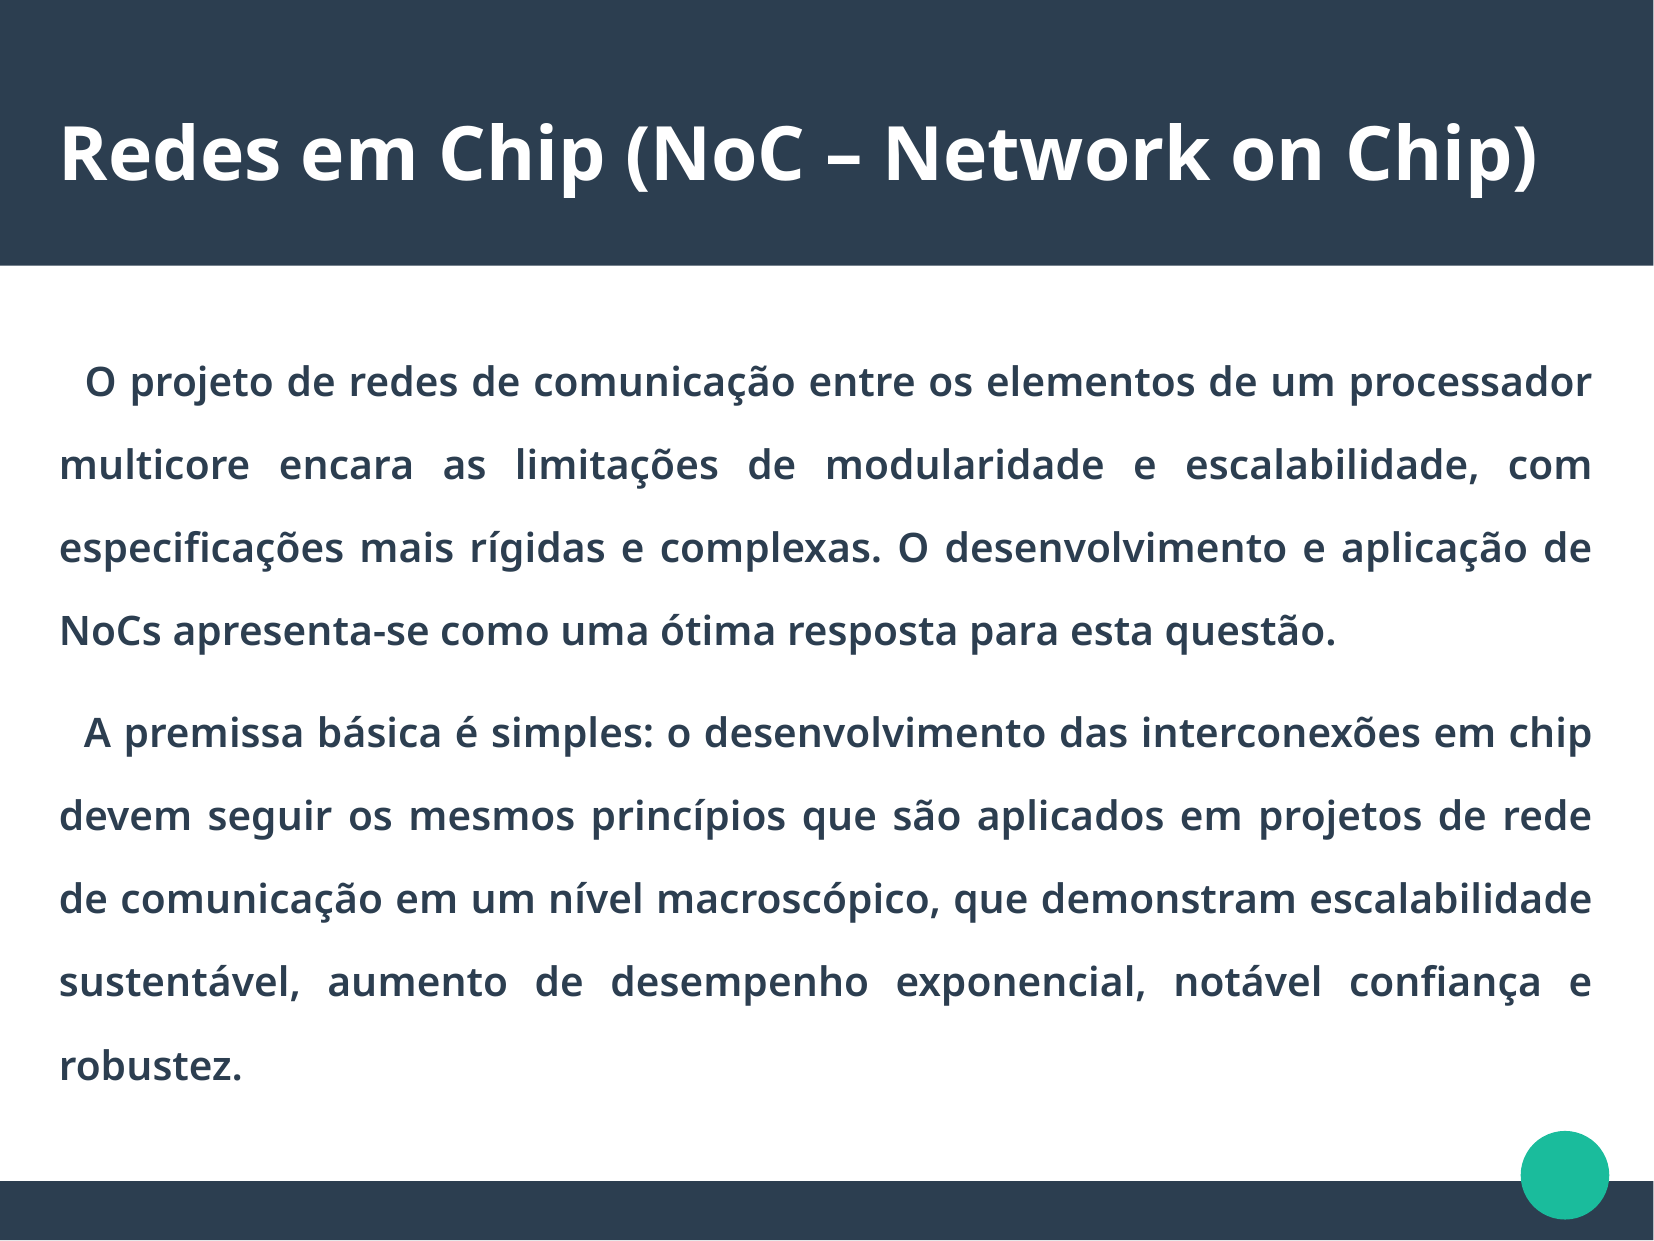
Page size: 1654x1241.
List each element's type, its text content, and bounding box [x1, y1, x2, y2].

title Redes em Chip (NoC – Network on Chip) [59, 49, 1595, 207]
list O projeto de redes de comunicação entre os elementos de um processador multicore encara as limitações de modularidade e escalabilidade, com especificações mais rígidas e complexas. O desenvolvimento e aplicação de NoCs apresenta-se como uma ótima resposta para esta questão. A premissa básica é simples: o desenvolvimento das interconexões em chip devem seguir os mesmos princípios que são aplicados em projetos de rede de comunicação em um nível macroscópico, que demonstram escalabilidade sustentável, aumento de desempenho exponencial, notável confiança e robustez. [59, 324, 1595, 1152]
